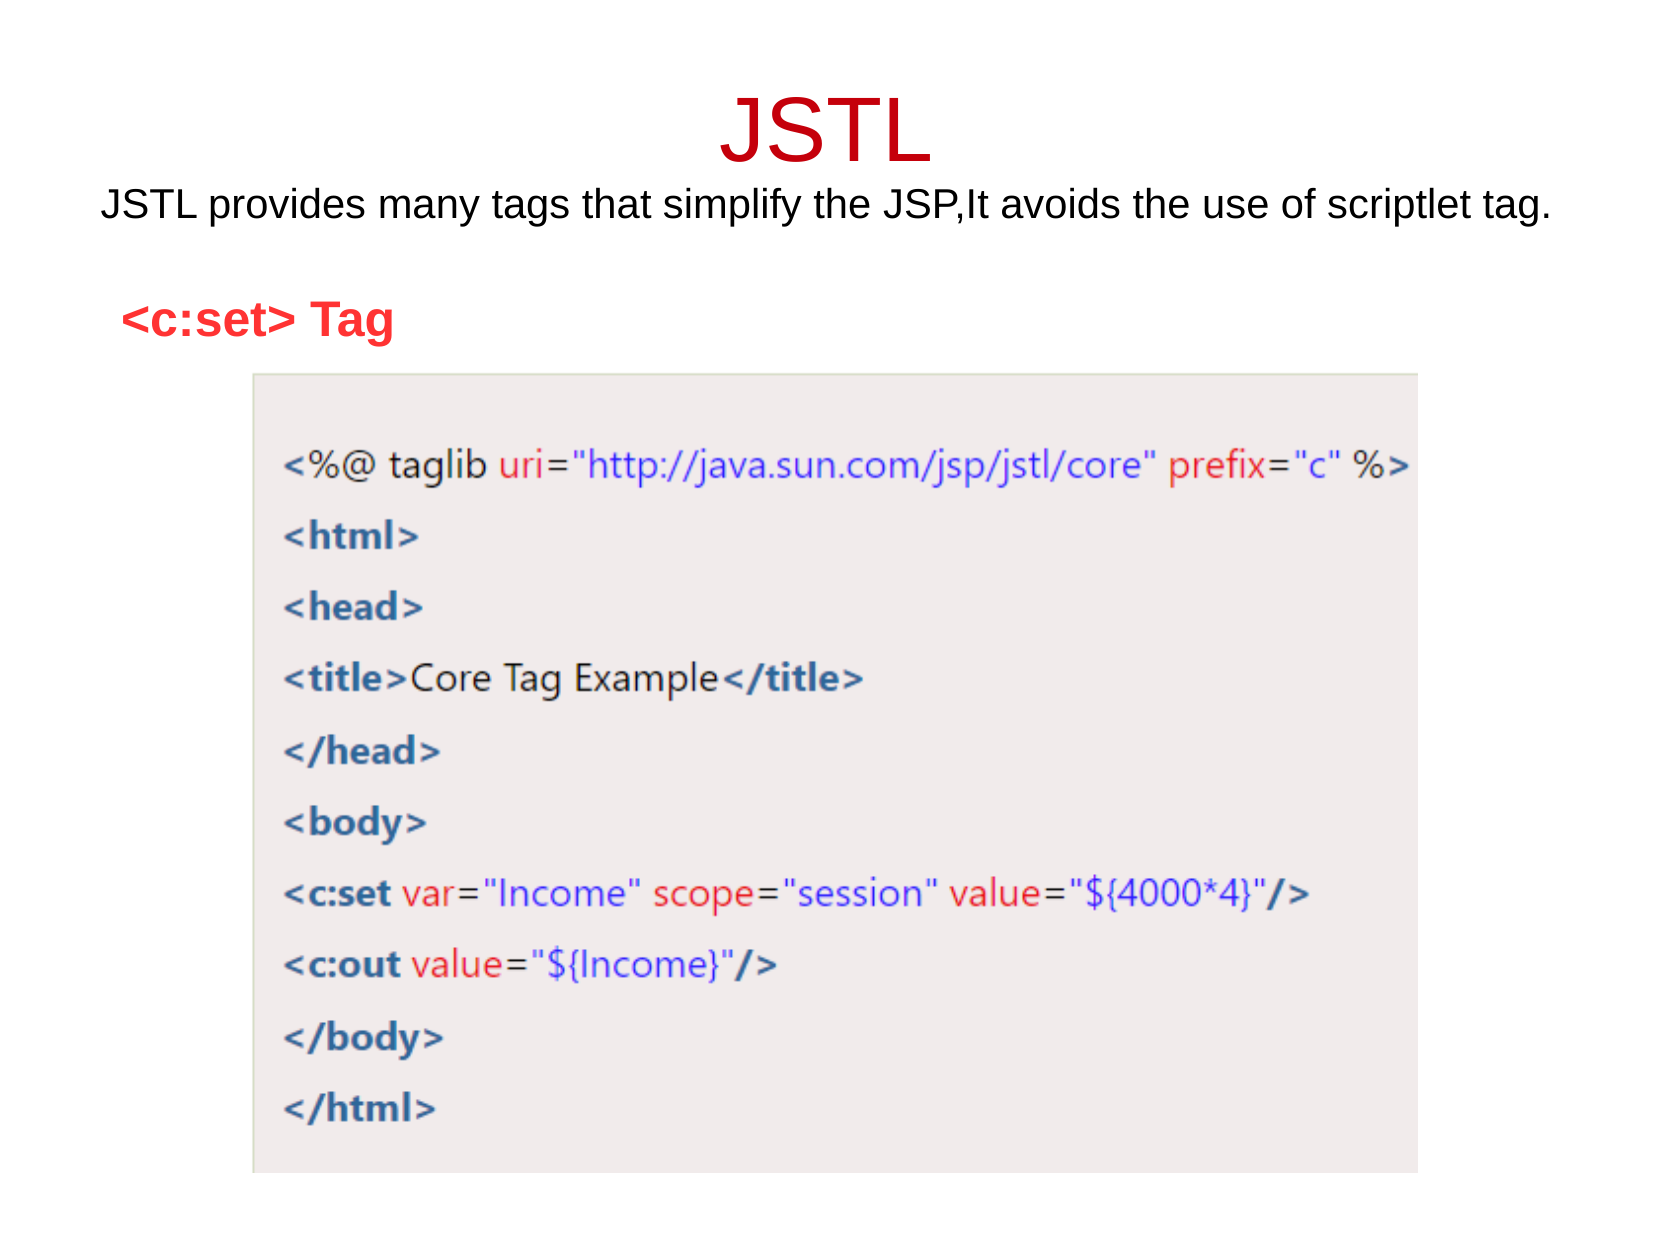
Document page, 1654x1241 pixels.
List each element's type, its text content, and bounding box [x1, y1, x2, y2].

picture [249, 354, 1418, 1173]
text_box <c:set> Tag [106, 283, 886, 356]
title JSTL JSTL provides many tags that simplify the JSP,It avoids the use of scriptlet tag. [82, 49, 1571, 257]
